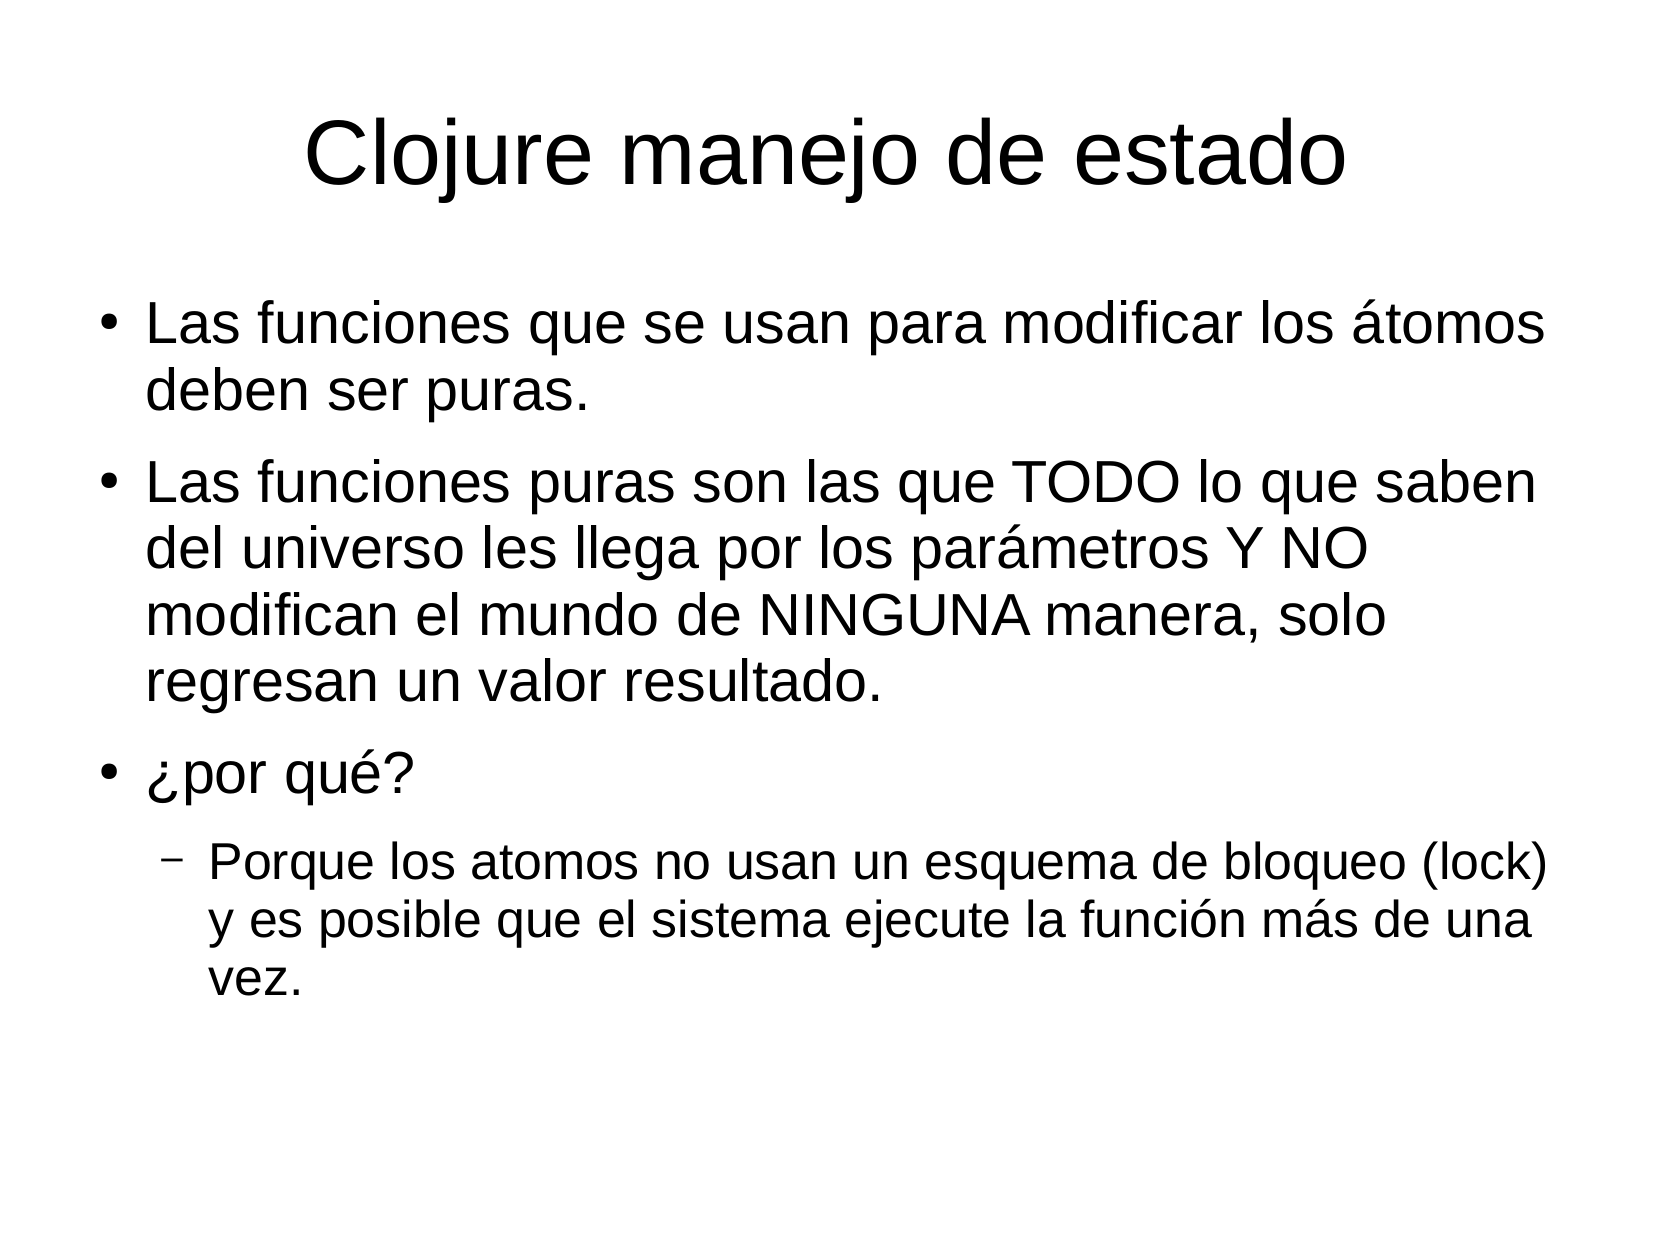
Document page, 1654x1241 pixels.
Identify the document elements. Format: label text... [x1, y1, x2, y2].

title Clojure manejo de estado [82, 49, 1571, 257]
list Las funciones que se usan para modificar los átomos deben ser puras. Las funciones puras son las que TODO lo que saben del universo les llega por los parámetros Y NO modifican el mundo de NINGUNA manera, solo regresan un valor resultado. ¿por qué? Porque los atomos no usan un esquema de bloqueo (lock) y es posible que el sistema ejecute la función más de una vez. [82, 290, 1571, 1010]
